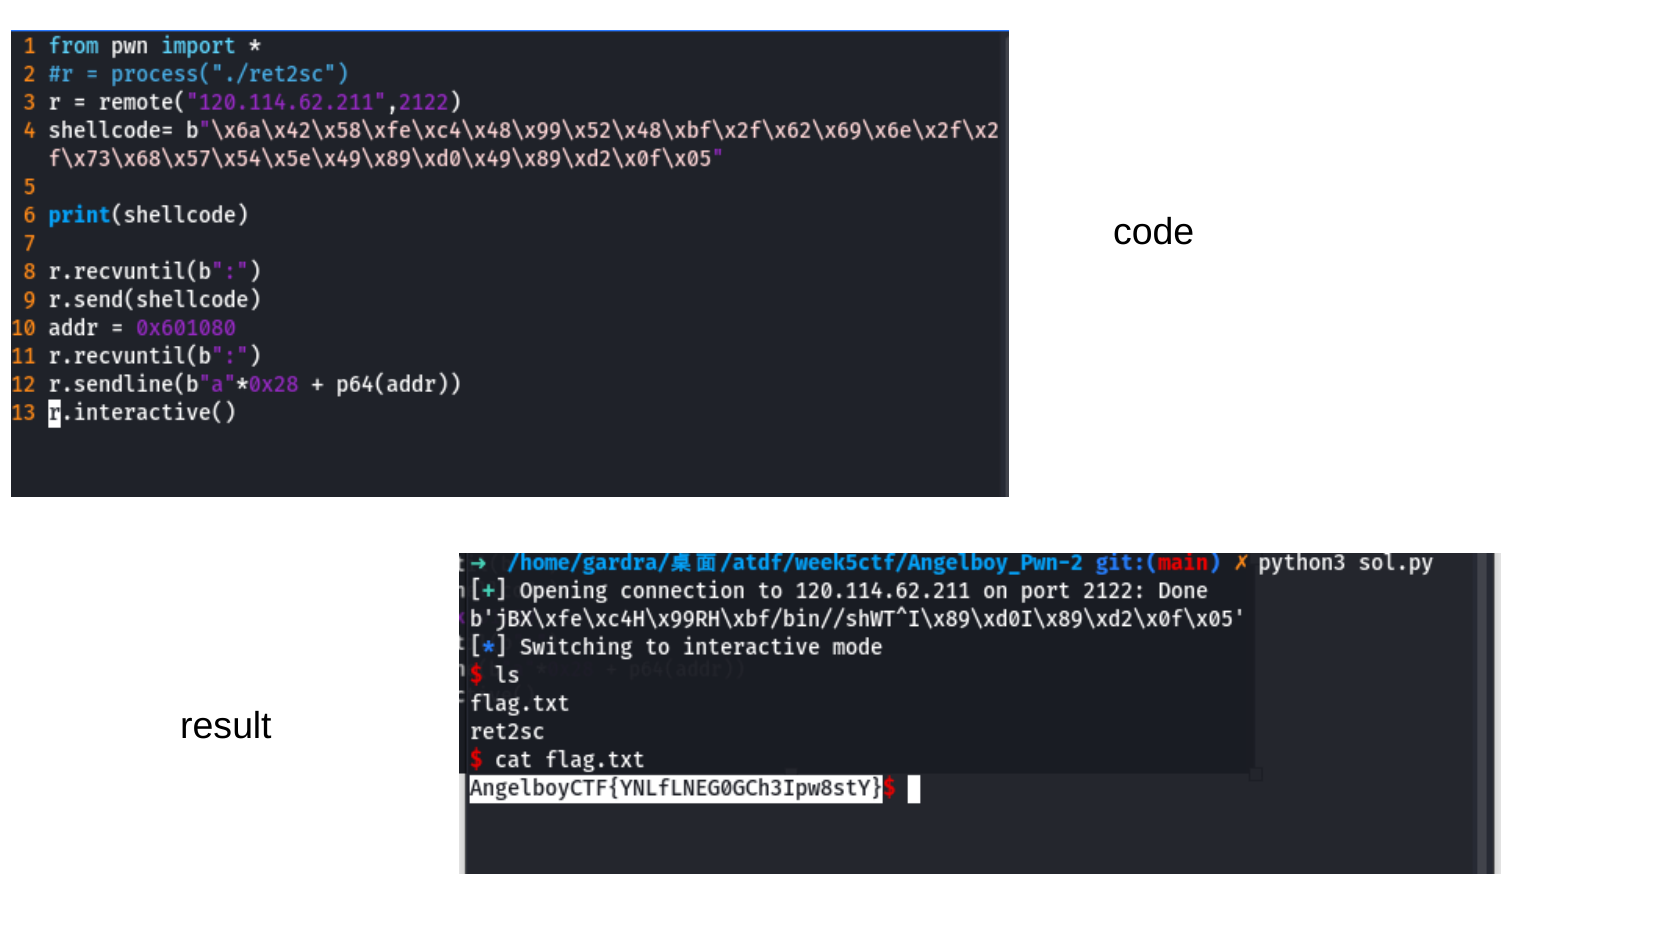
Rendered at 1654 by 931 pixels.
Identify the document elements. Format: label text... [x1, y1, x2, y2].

picture [459, 553, 1501, 875]
text_box code [1098, 203, 1430, 260]
picture [11, 30, 1009, 497]
text_box result [165, 696, 497, 754]
